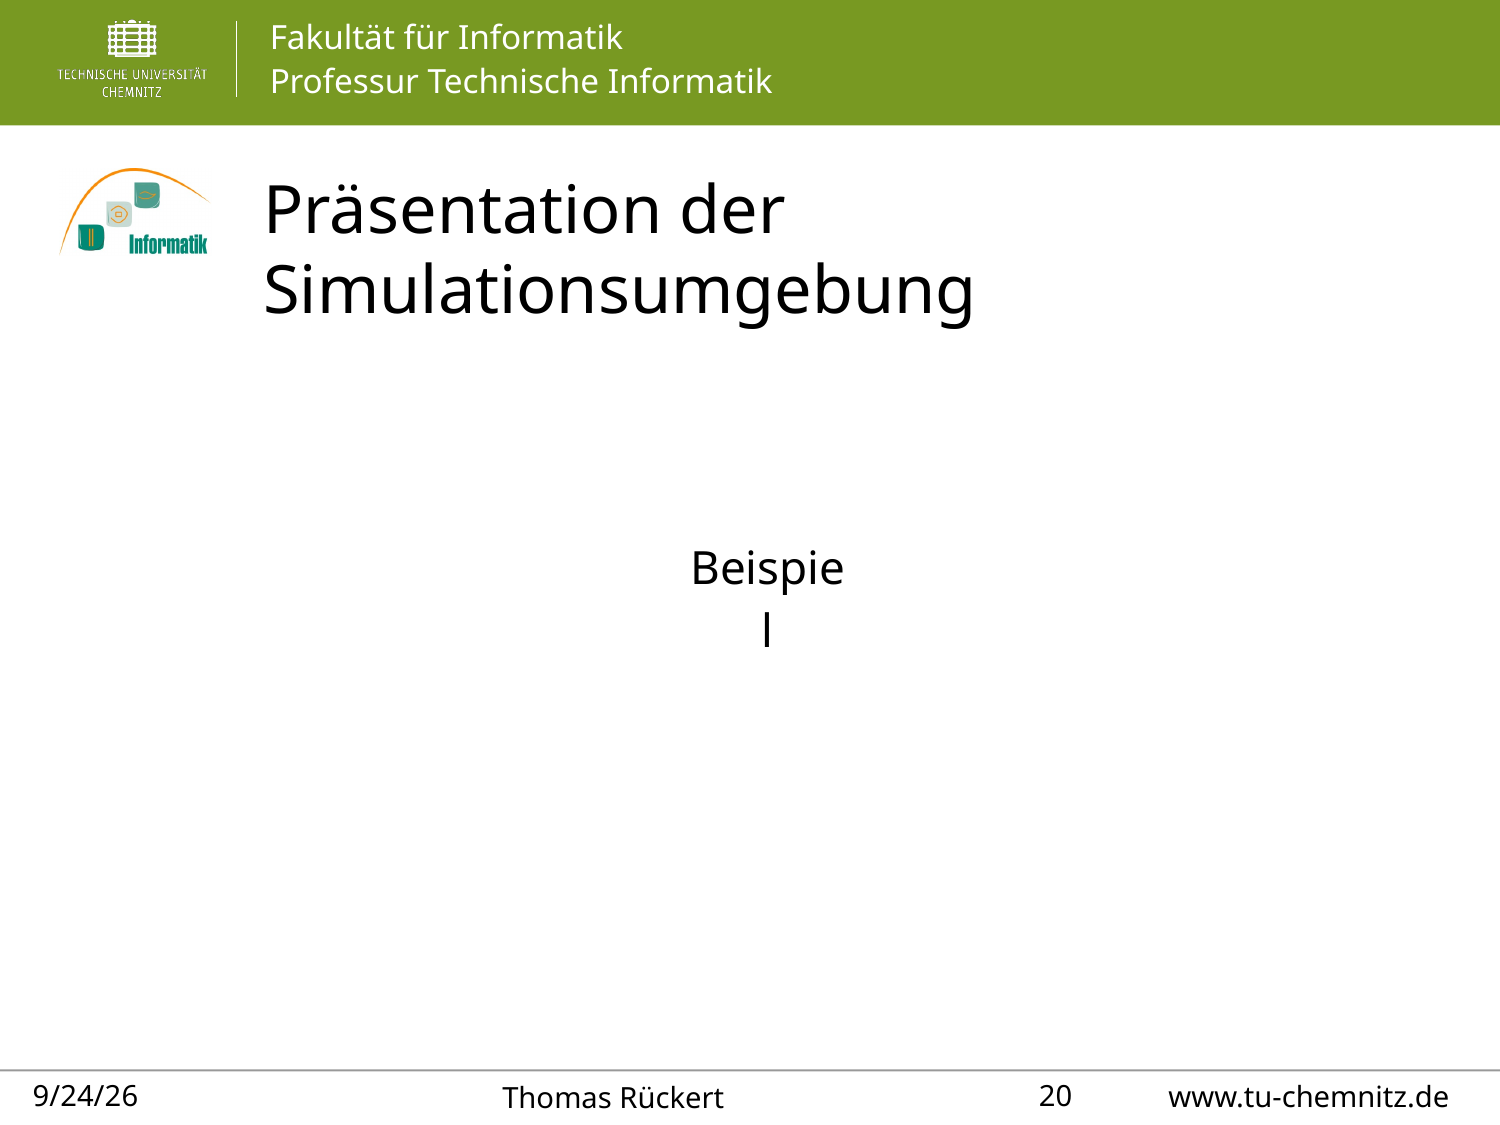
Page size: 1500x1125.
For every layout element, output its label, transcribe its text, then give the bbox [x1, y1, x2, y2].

picture [59, 168, 212, 256]
slide_number <number> [750, 1069, 1088, 1125]
list [248, 379, 949, 757]
text_box Beispiel [634, 528, 866, 597]
slide_number 4/9/15 [17, 1069, 356, 1125]
title Präsentation der Simulationsumgebung [248, 159, 1459, 271]
picture [25, 0, 239, 130]
footer Thomas Rückert [360, 1069, 750, 1125]
